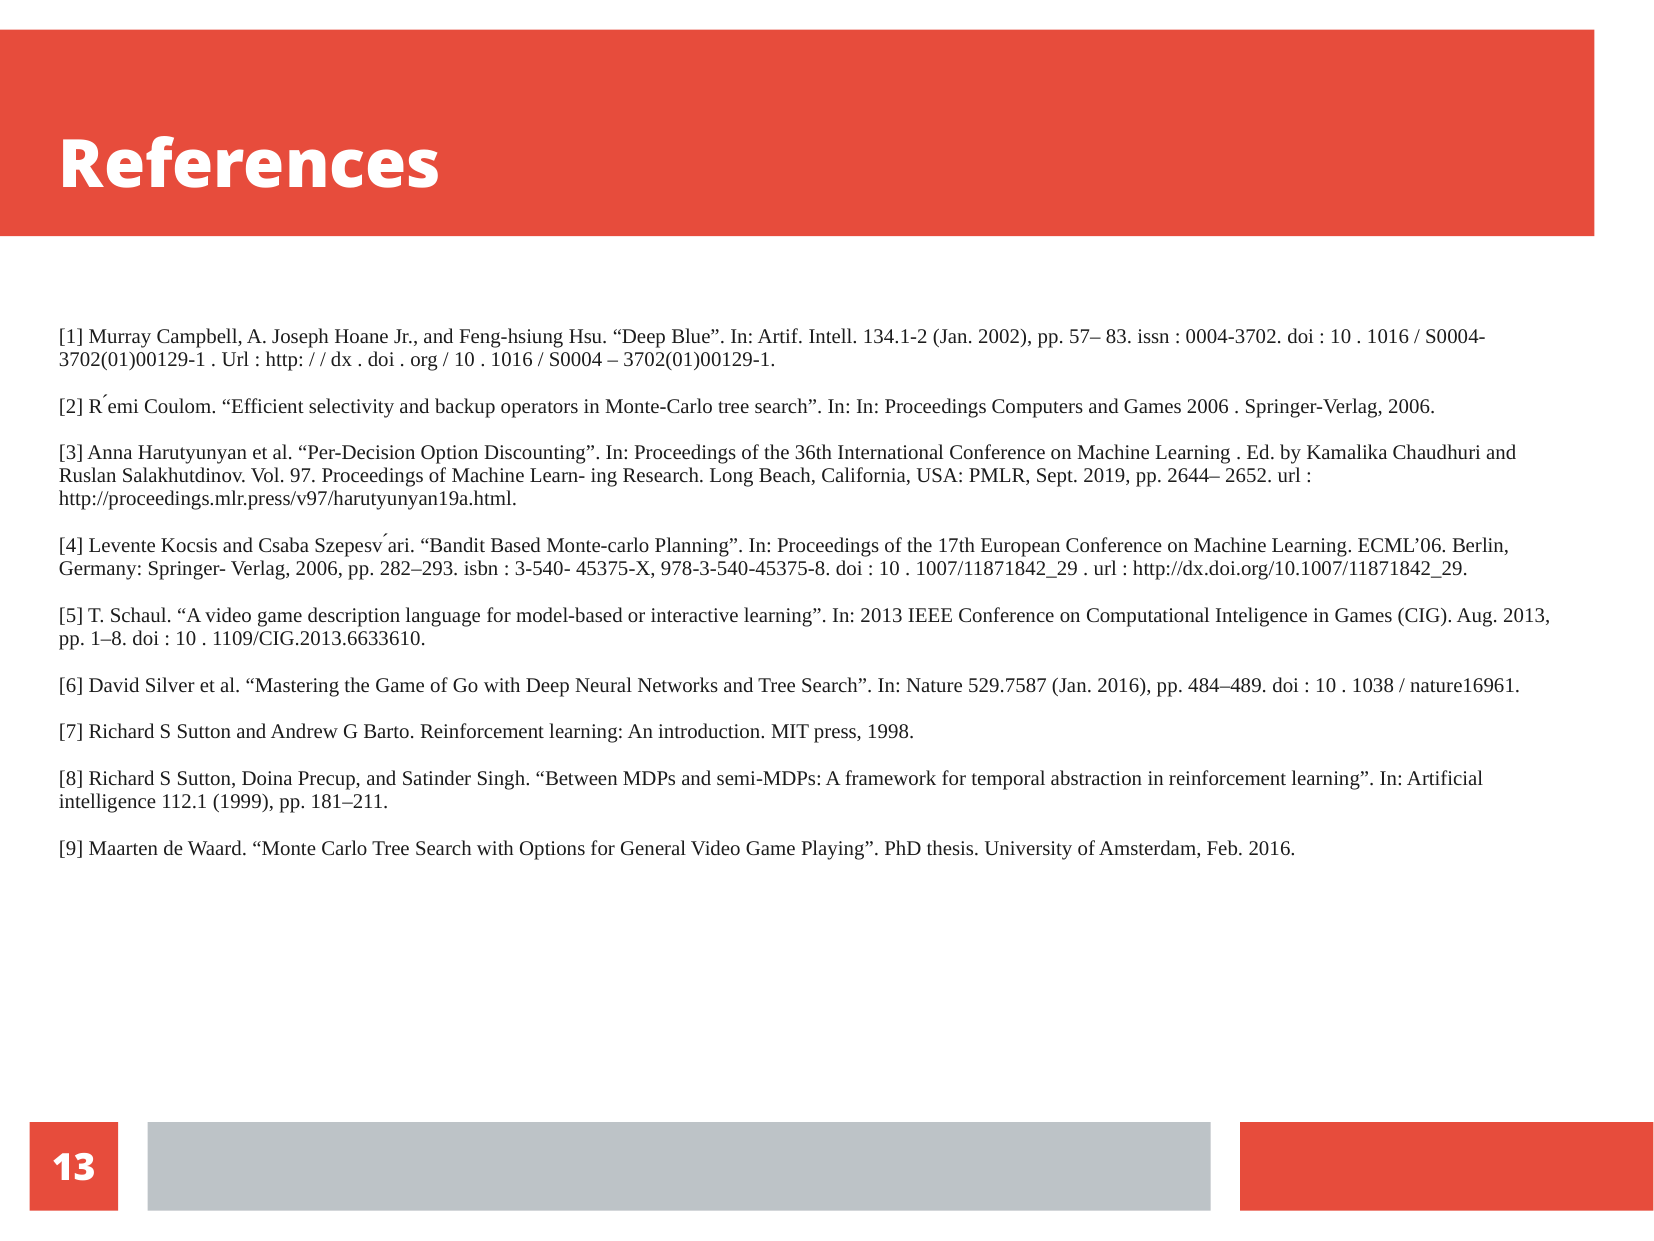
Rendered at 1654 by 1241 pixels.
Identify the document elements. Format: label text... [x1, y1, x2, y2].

list [1] Murray Campbell, A. Joseph Hoane Jr., and Feng-hsiung Hsu. “Deep Blue”. In: Artif. Intell. 134.1-2 (Jan. 2002), pp. 57– 83. issn : 0004-3702. doi : 10 . 1016 / S0004-3702(01)00129-1 . Url : http: / / dx . doi . org / 10 . 1016 / S0004 – 3702(01)00129-1. [2] R ́emi Coulom. “Efficient selectivity and backup operators in Monte-Carlo tree search”. In: In: Proceedings Computers and Games 2006 . Springer-Verlag, 2006. [3] Anna Harutyunyan et al. “Per-Decision Option Discounting”. In: Proceedings of the 36th International Conference on Machine Learning . Ed. by Kamalika Chaudhuri and Ruslan Salakhutdinov. Vol. 97. Proceedings of Machine Learn- ing Research. Long Beach, California, USA: PMLR, Sept. 2019, pp. 2644– 2652. url : http://proceedings.mlr.press/v97/harutyunyan19a.html. [4] Levente Kocsis and Csaba Szepesv ́ari. “Bandit Based Monte-carlo Planning”. In: Proceedings of the 17th European Conference on Machine Learning. ECML’06. Berlin, Germany: Springer- Verlag, 2006, pp. 282–293. isbn : 3-540- 45375-X, 978-3-540-45375-8. doi : 10 . 1007/11871842_29 . url : http://dx.doi.org/10.1007/11871842_29. [5] T. Schaul. “A video game description language for model-based or interactive learning”. In: 2013 IEEE Conference on Computational Inteligence in Games (CIG). Aug. 2013, pp. 1–8. doi : 10 . 1109/CIG.2013.6633610. [6] David Silver et al. “Mastering the Game of Go with Deep Neural Networks and Tree Search”. In: Nature 529.7587 (Jan. 2016), pp. 484–489. doi : 10 . 1038 / nature16961. [7] Richard S Sutton and Andrew G Barto. Reinforcement learning: An introduction. MIT press, 1998. [8] Richard S Sutton, Doina Precup, and Satinder Singh. “Between MDPs and semi-MDPs: A framework for temporal abstraction in reinforcement learning”. In: Artificial intelligence 112.1 (1999), pp. 181–211. [9] Maarten de Waard. “Monte Carlo Tree Search with Options for General Video Game Playing”. PhD thesis. University of Amsterdam, Feb. 2016. [59, 324, 1565, 1093]
title References [59, 59, 1595, 207]
